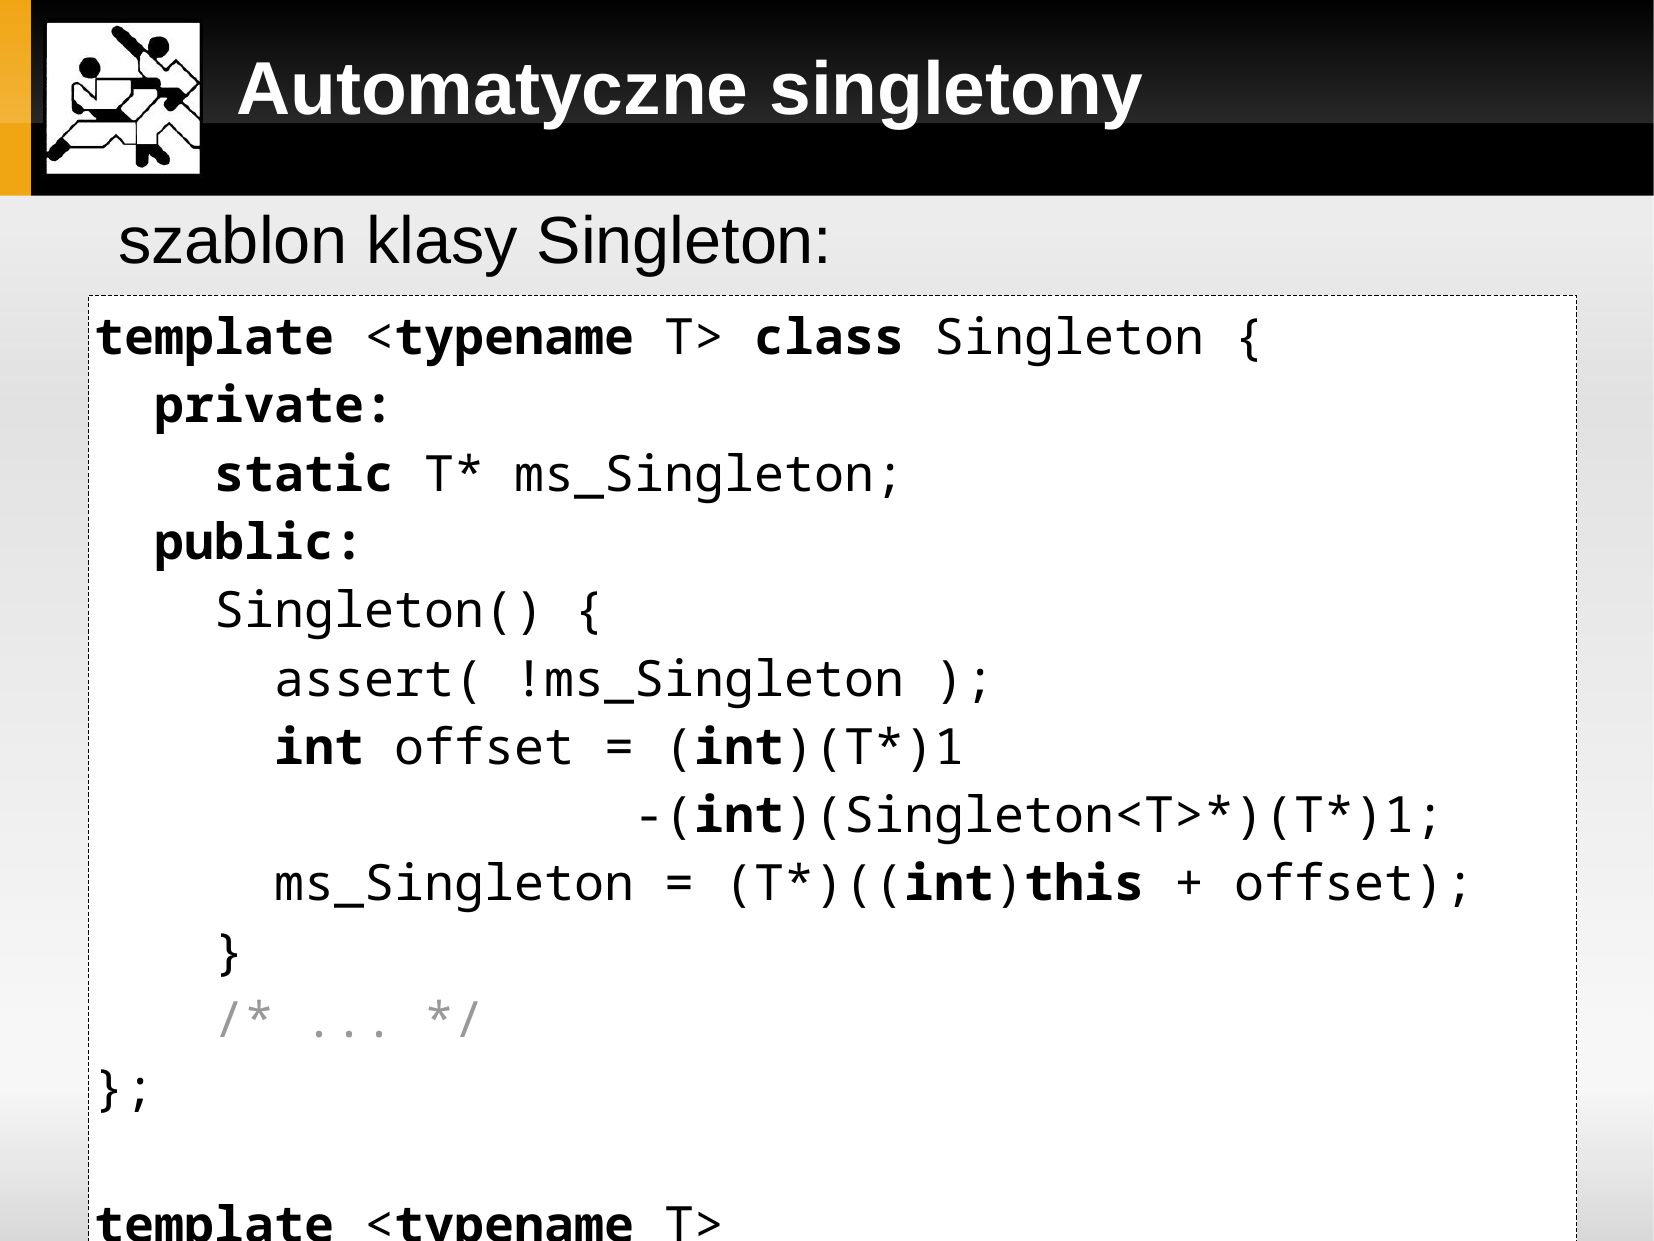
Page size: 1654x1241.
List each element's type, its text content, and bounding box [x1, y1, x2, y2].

text_box template <typename T> class Singleton { private: static T* ms_Singleton; public: Singleton() { assert( !ms_Singleton ); int offset = (int)(T*)1 -(int)(Singleton<T>*)(T*)1; ms_Singleton = (T*)((int)this + offset); } /* ... */ }; template <typename T> T* Singleton<T>::ms_Singleton = 0; [88, 295, 1577, 1187]
picture [0, 0, 1654, 1241]
title Automatyczne singletony [236, 0, 1595, 178]
subtitle szablon klasy Singleton: [82, 203, 1571, 290]
